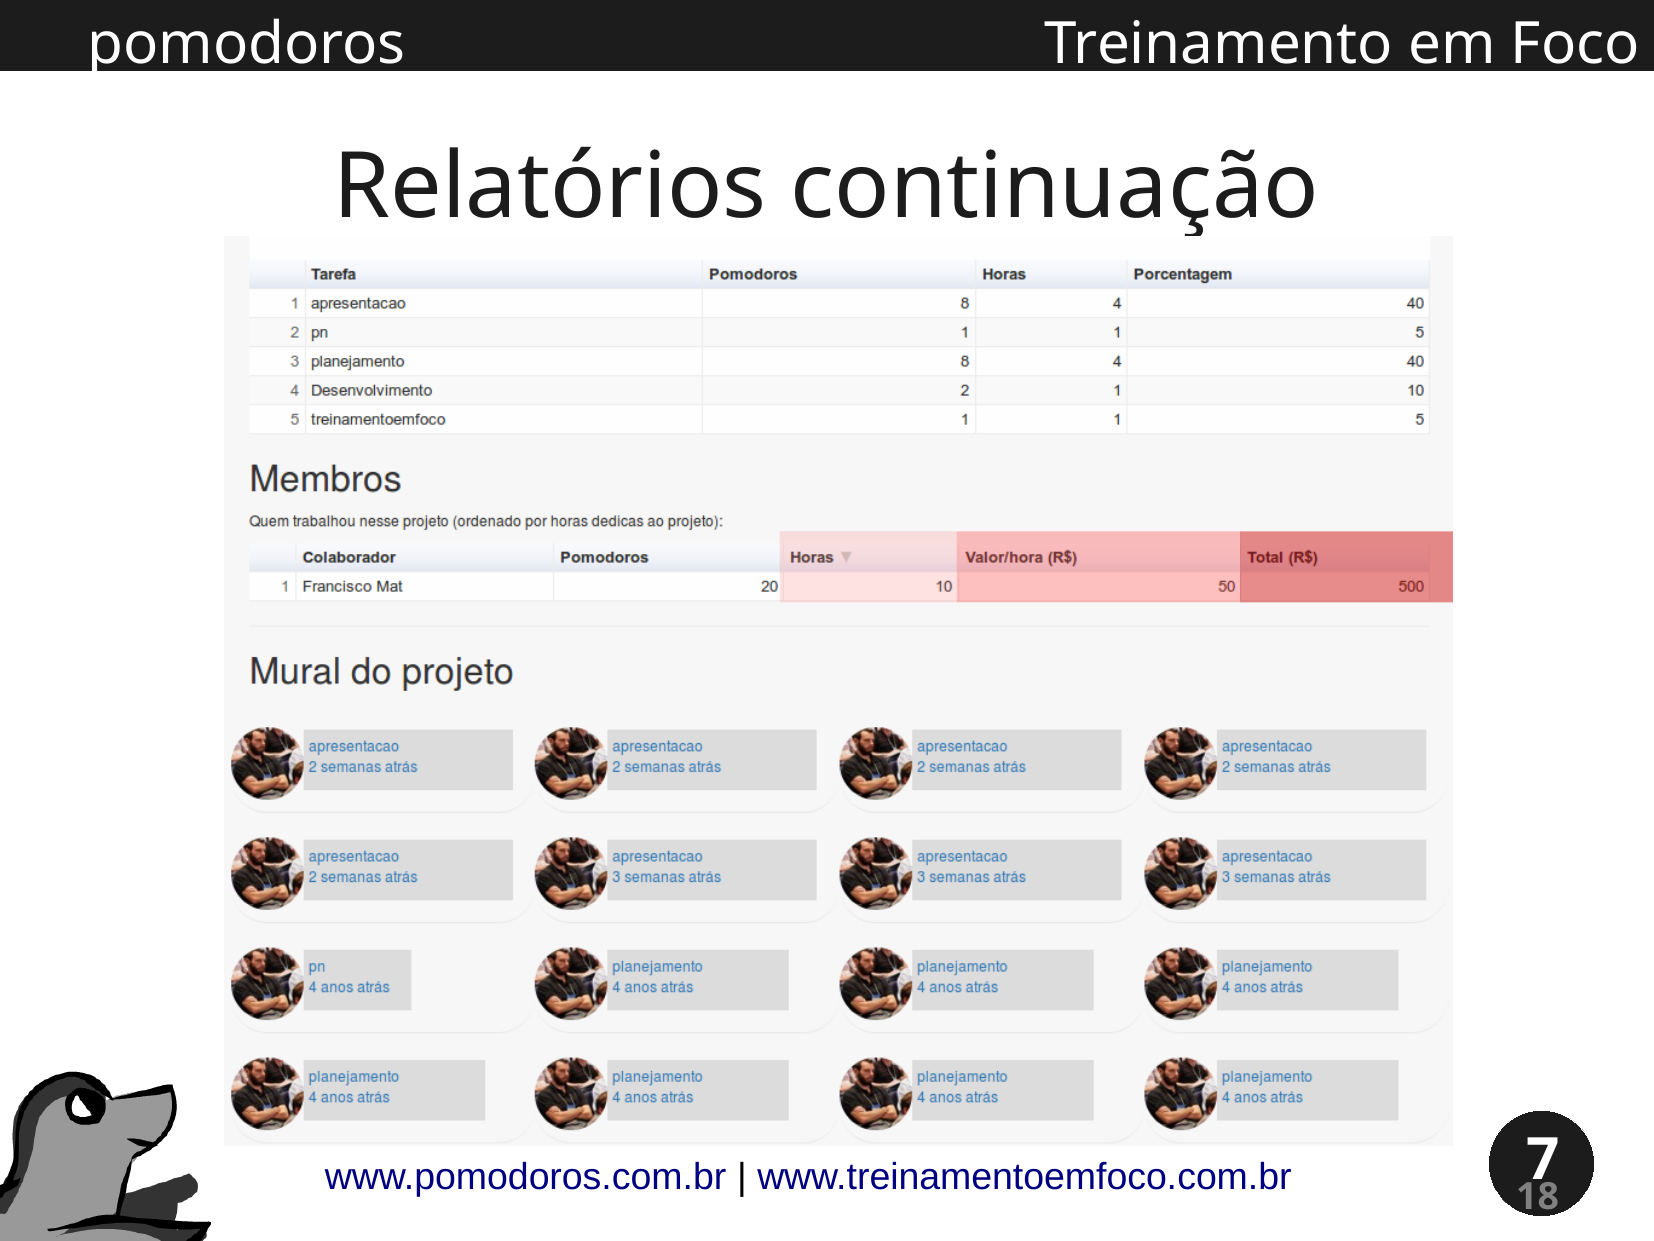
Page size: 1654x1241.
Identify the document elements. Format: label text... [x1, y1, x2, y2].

title Relatórios continuação [82, 78, 1571, 287]
picture [0, 236, 1453, 1241]
text_box [779, 531, 1453, 603]
